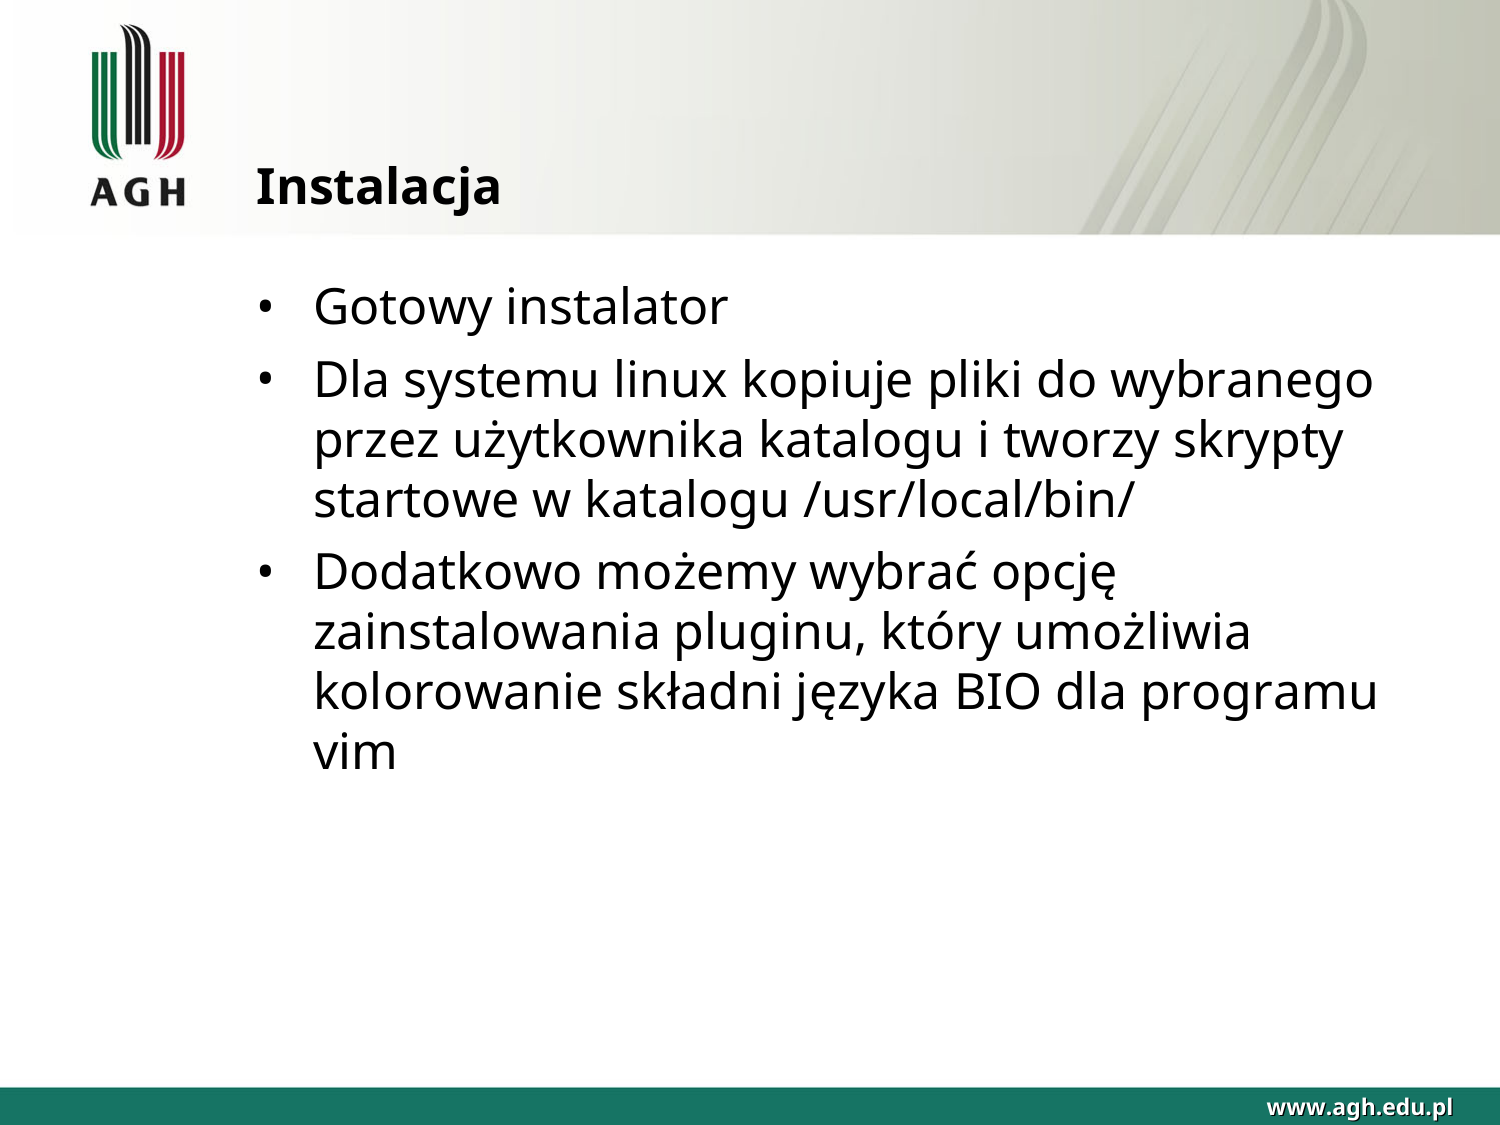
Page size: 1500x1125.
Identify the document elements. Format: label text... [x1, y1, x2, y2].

picture [0, 0, 1500, 1125]
text_box www.agh.edu.pl [1251, 1084, 1500, 1125]
title Instalacja [242, 137, 1436, 233]
list Gotowy instalator Dla systemu linux kopiuje pliki do wybranego przez użytkownika katalogu i tworzy skrypty startowe w katalogu /usr/local/bin/ Dodatkowo możemy wybrać opcję zainstalowania pluginu, który umożliwia kolorowanie składni języka BIO dla programu vim [242, 267, 1425, 1005]
